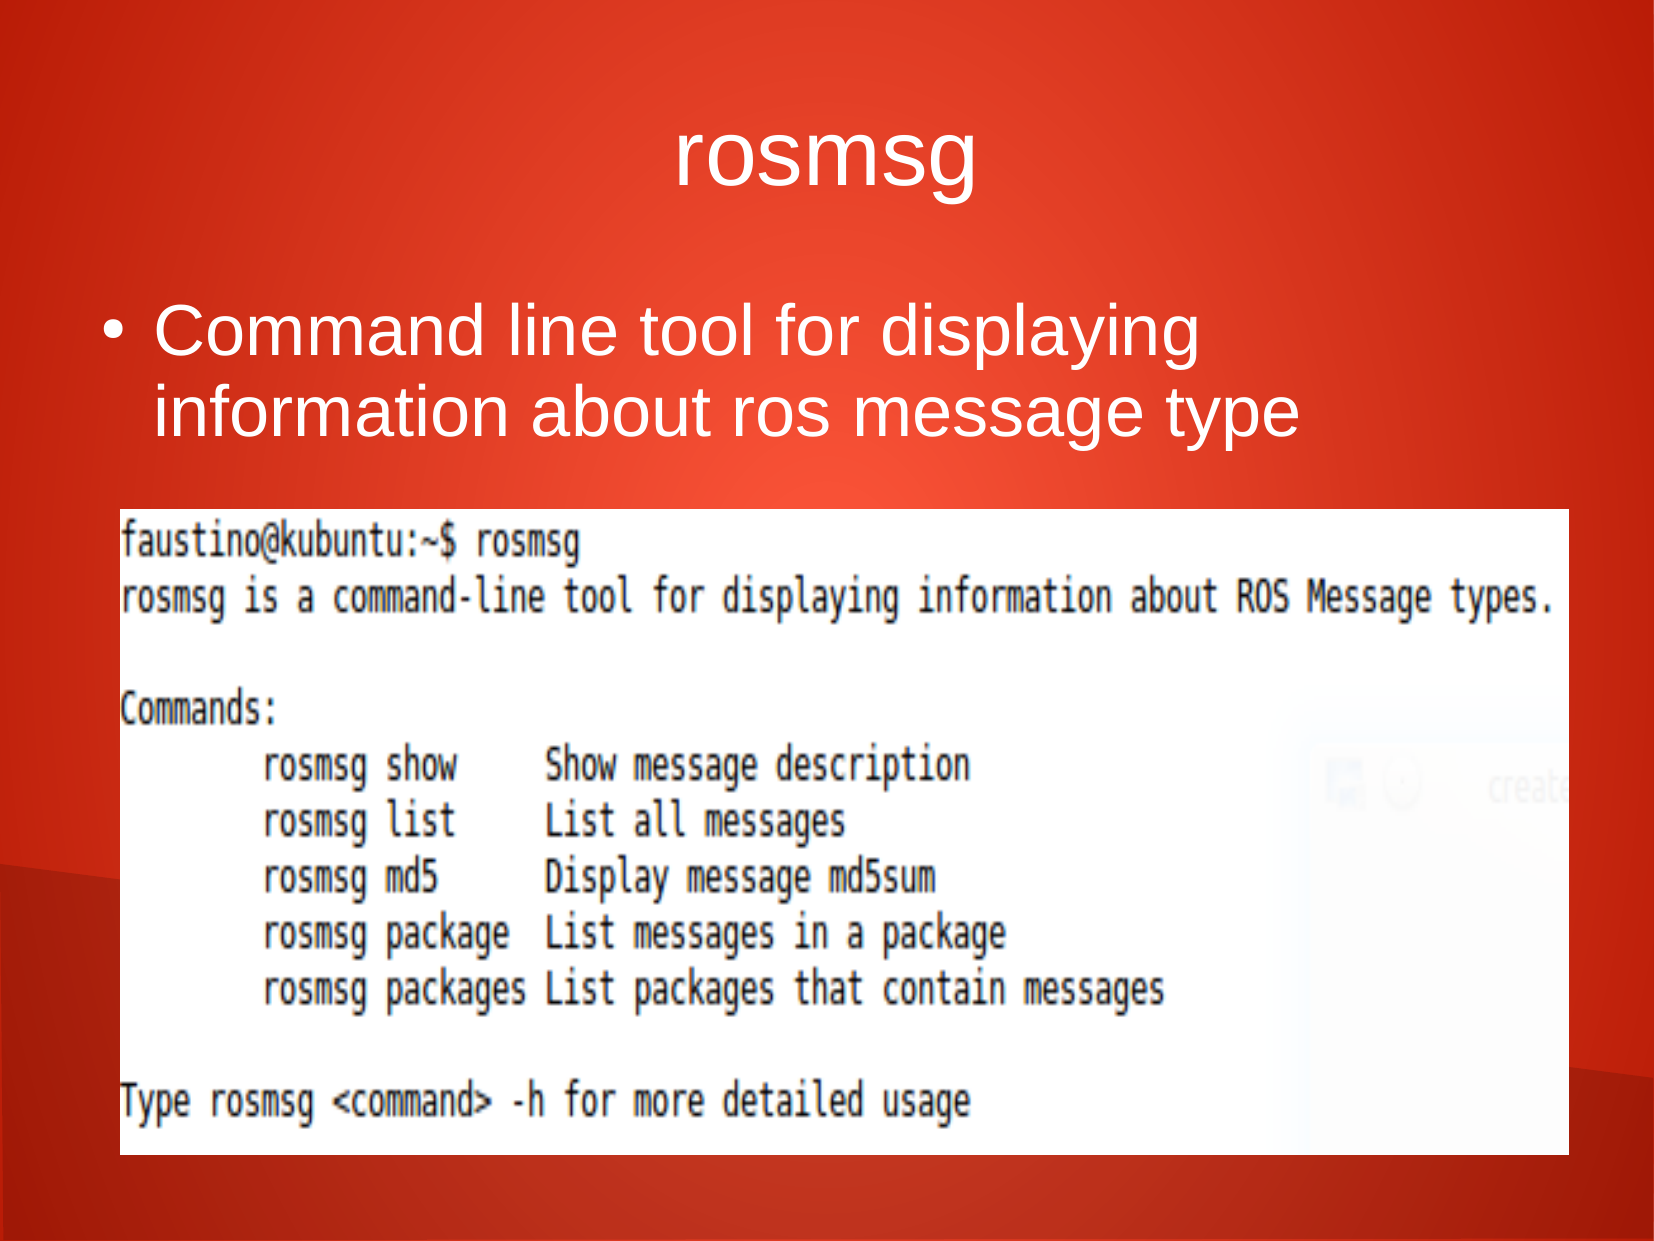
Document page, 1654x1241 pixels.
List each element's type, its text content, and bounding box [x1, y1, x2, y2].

list Command line tool for displaying information about ros message type [82, 290, 1571, 1010]
title rosmsg [82, 49, 1571, 257]
picture [120, 509, 1569, 1156]
